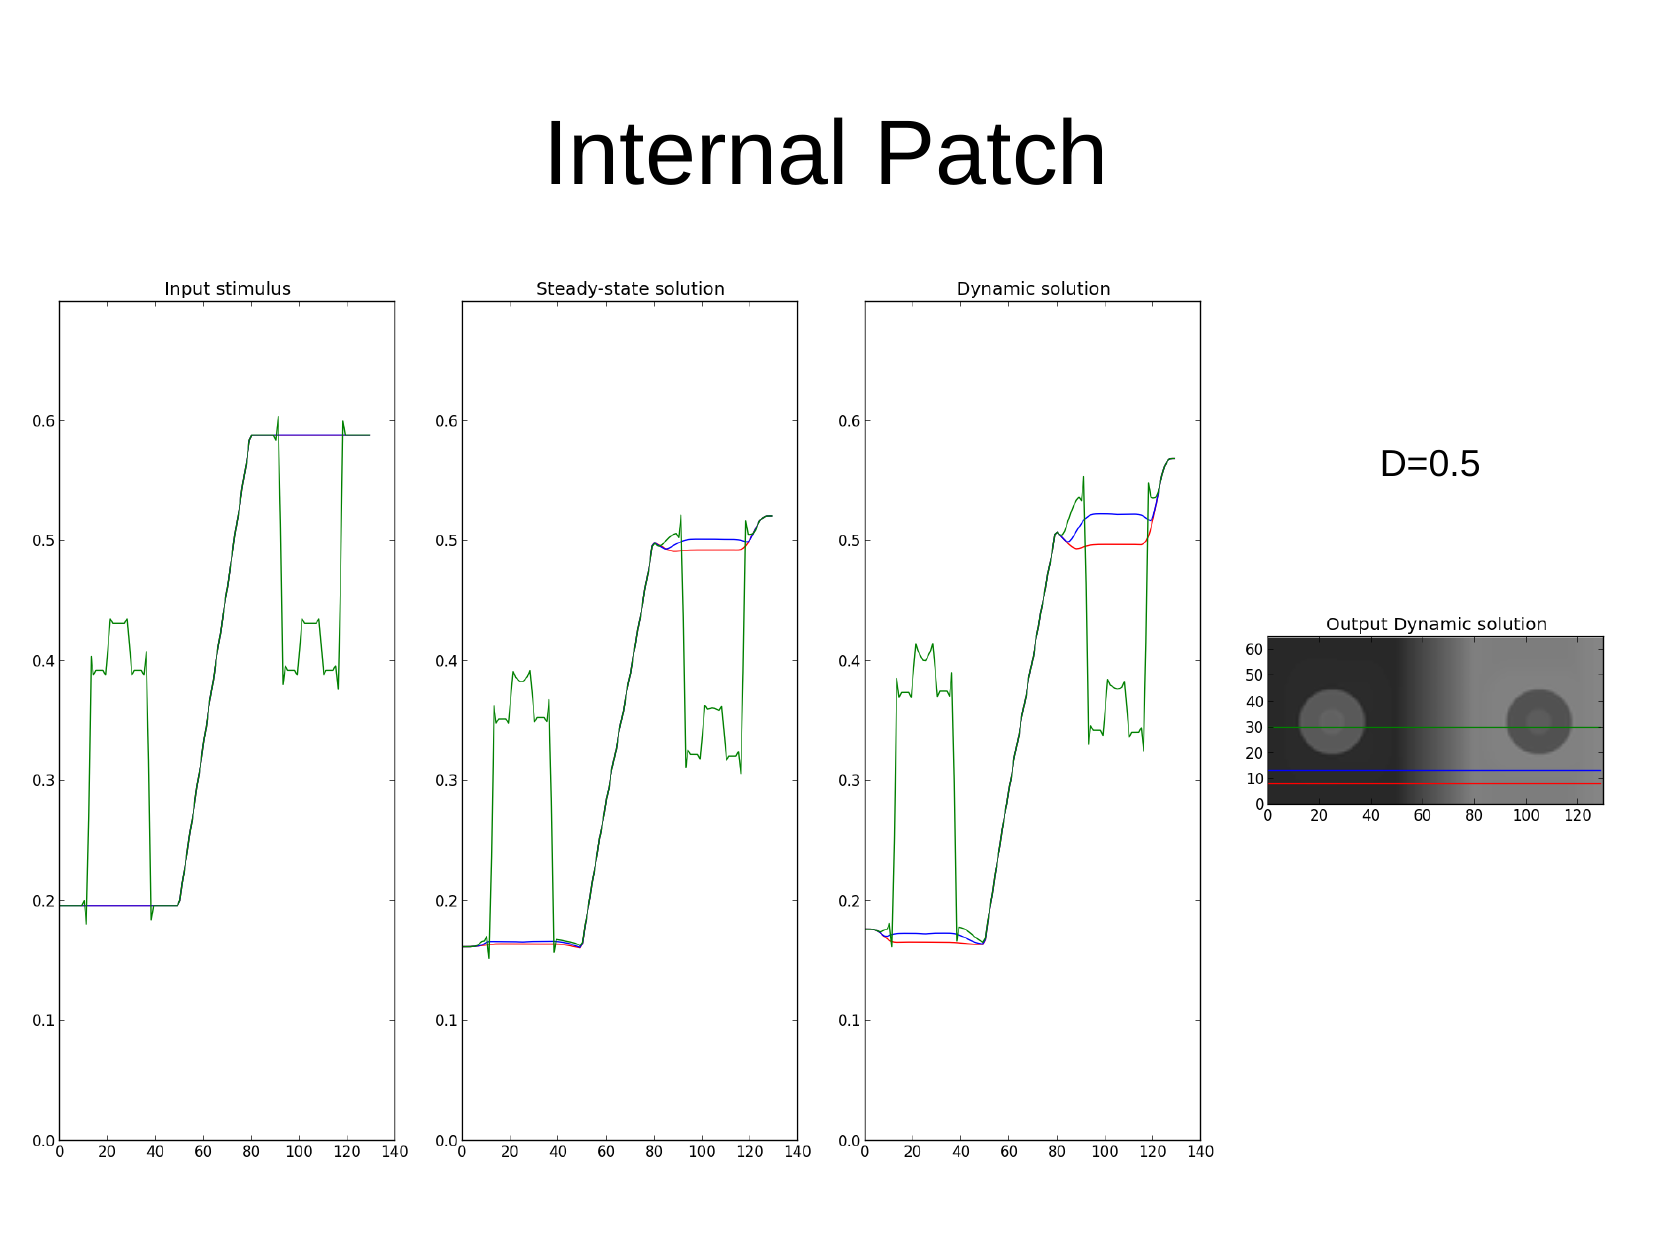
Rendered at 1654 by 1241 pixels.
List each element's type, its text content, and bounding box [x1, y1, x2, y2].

picture [0, 249, 1654, 1201]
text_box D=0.5 [1365, 435, 1496, 492]
title Internal Patch [82, 49, 1571, 249]
